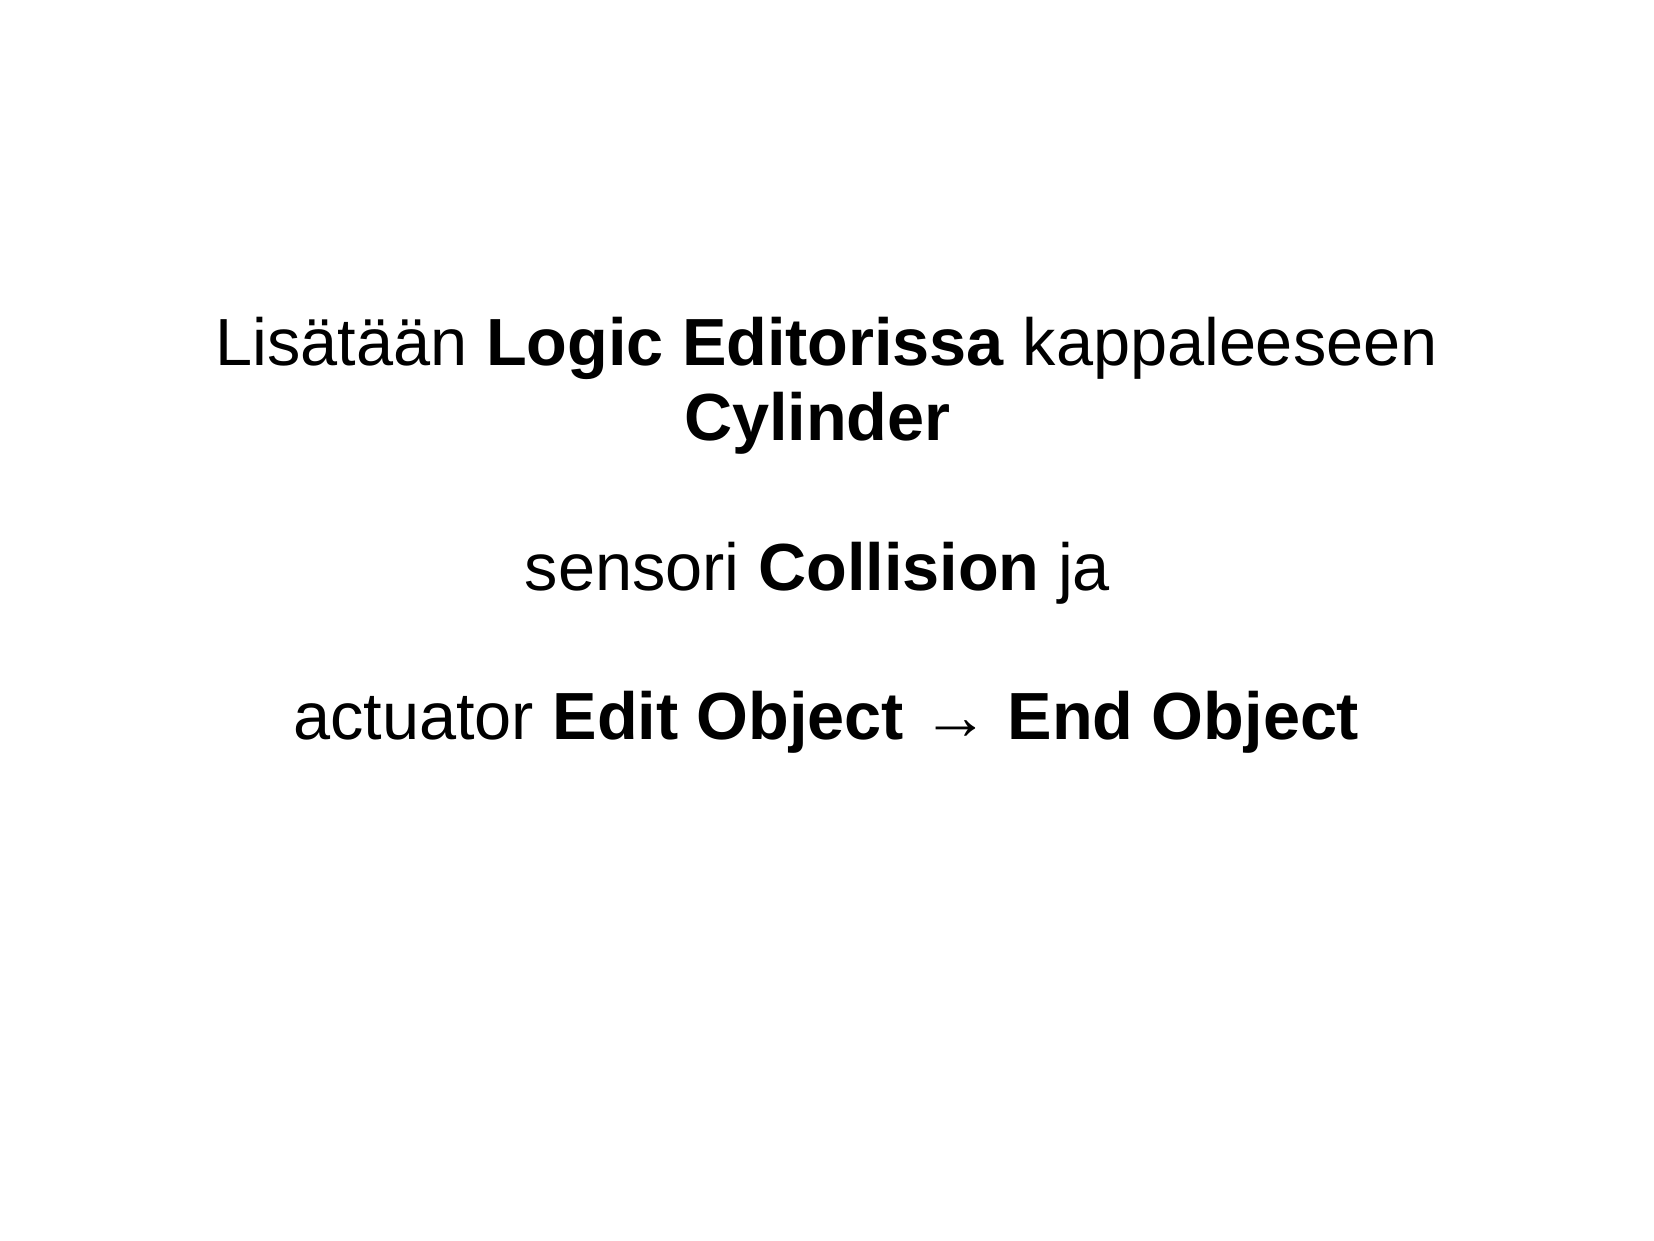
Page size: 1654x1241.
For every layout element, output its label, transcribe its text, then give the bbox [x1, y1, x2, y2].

subtitle Lisätään Logic Editorissa kappaleeseen Cylinder sensori Collision ja actuator Edit Object → End Object [82, 49, 1571, 1010]
